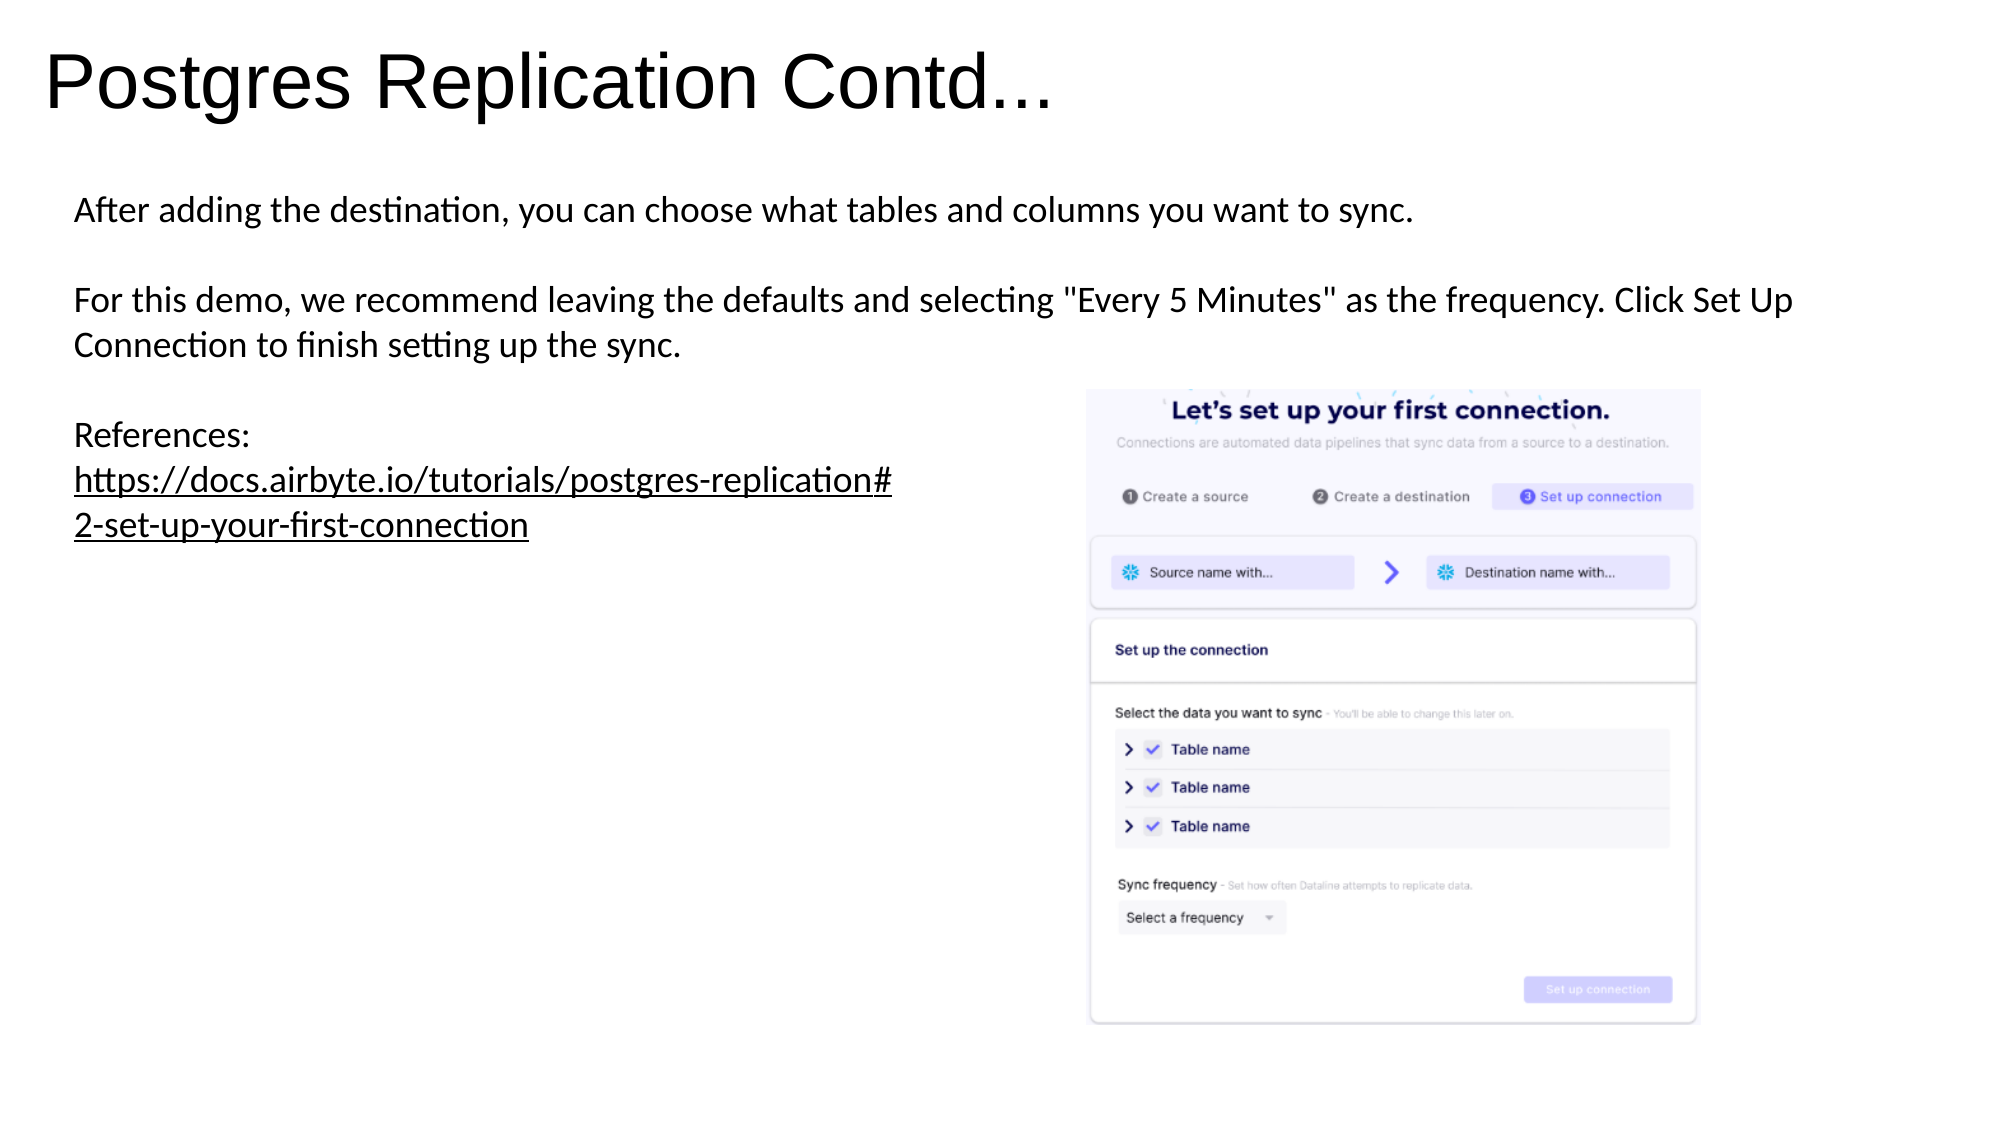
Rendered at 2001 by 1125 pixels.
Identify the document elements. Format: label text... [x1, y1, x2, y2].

text_box After adding the destination, you can choose what tables and columns you want to sync. For this demo, we recommend leaving the defaults and selecting "Every 5 Minutes" as the frequency. Click Set Up Connection to finish setting up the sync. References: https://docs.airbyte.io/tutorials/postgres-replication# 2-set-up-your-first-connection [59, 177, 1884, 507]
picture [1086, 389, 1701, 1025]
text_box Postgres Replication Contd... [30, 22, 1252, 131]
